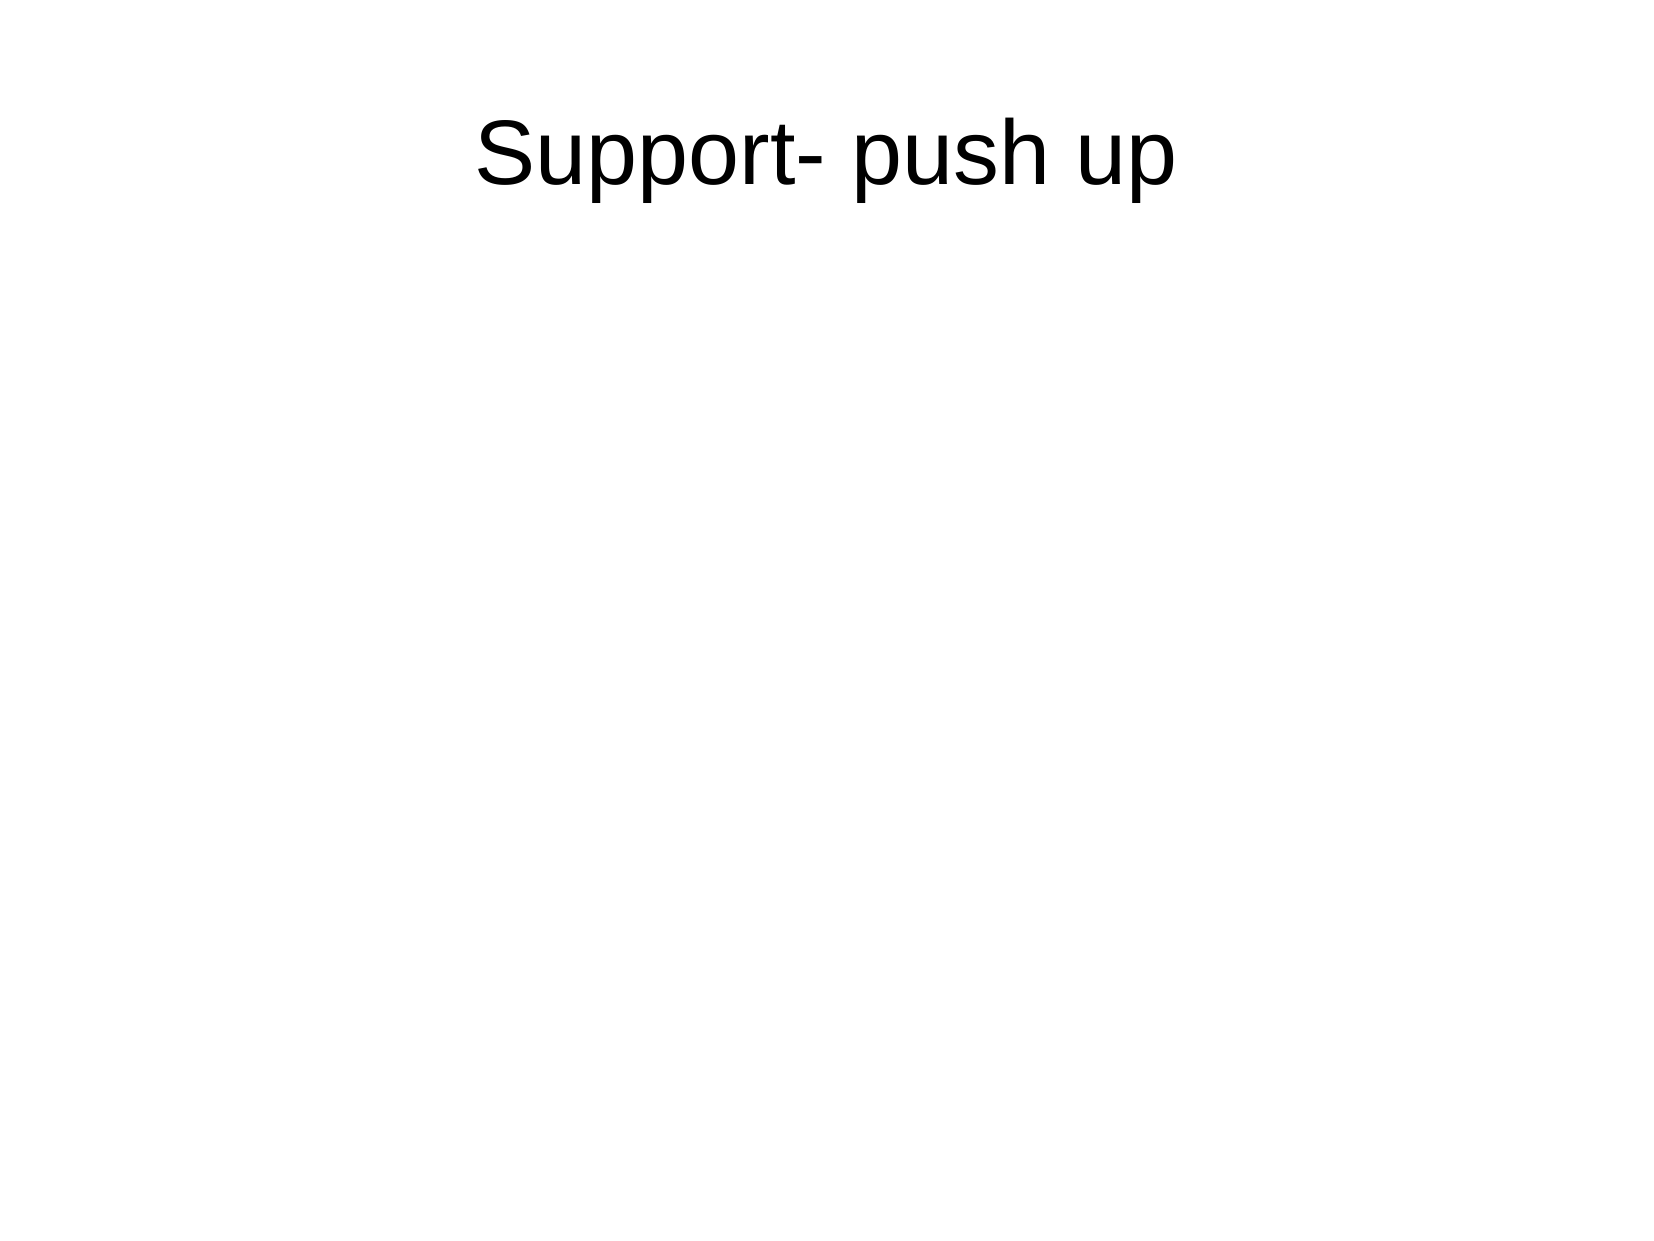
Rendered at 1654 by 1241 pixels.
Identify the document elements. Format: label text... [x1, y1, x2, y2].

title Support- push up [82, 56, 1571, 250]
